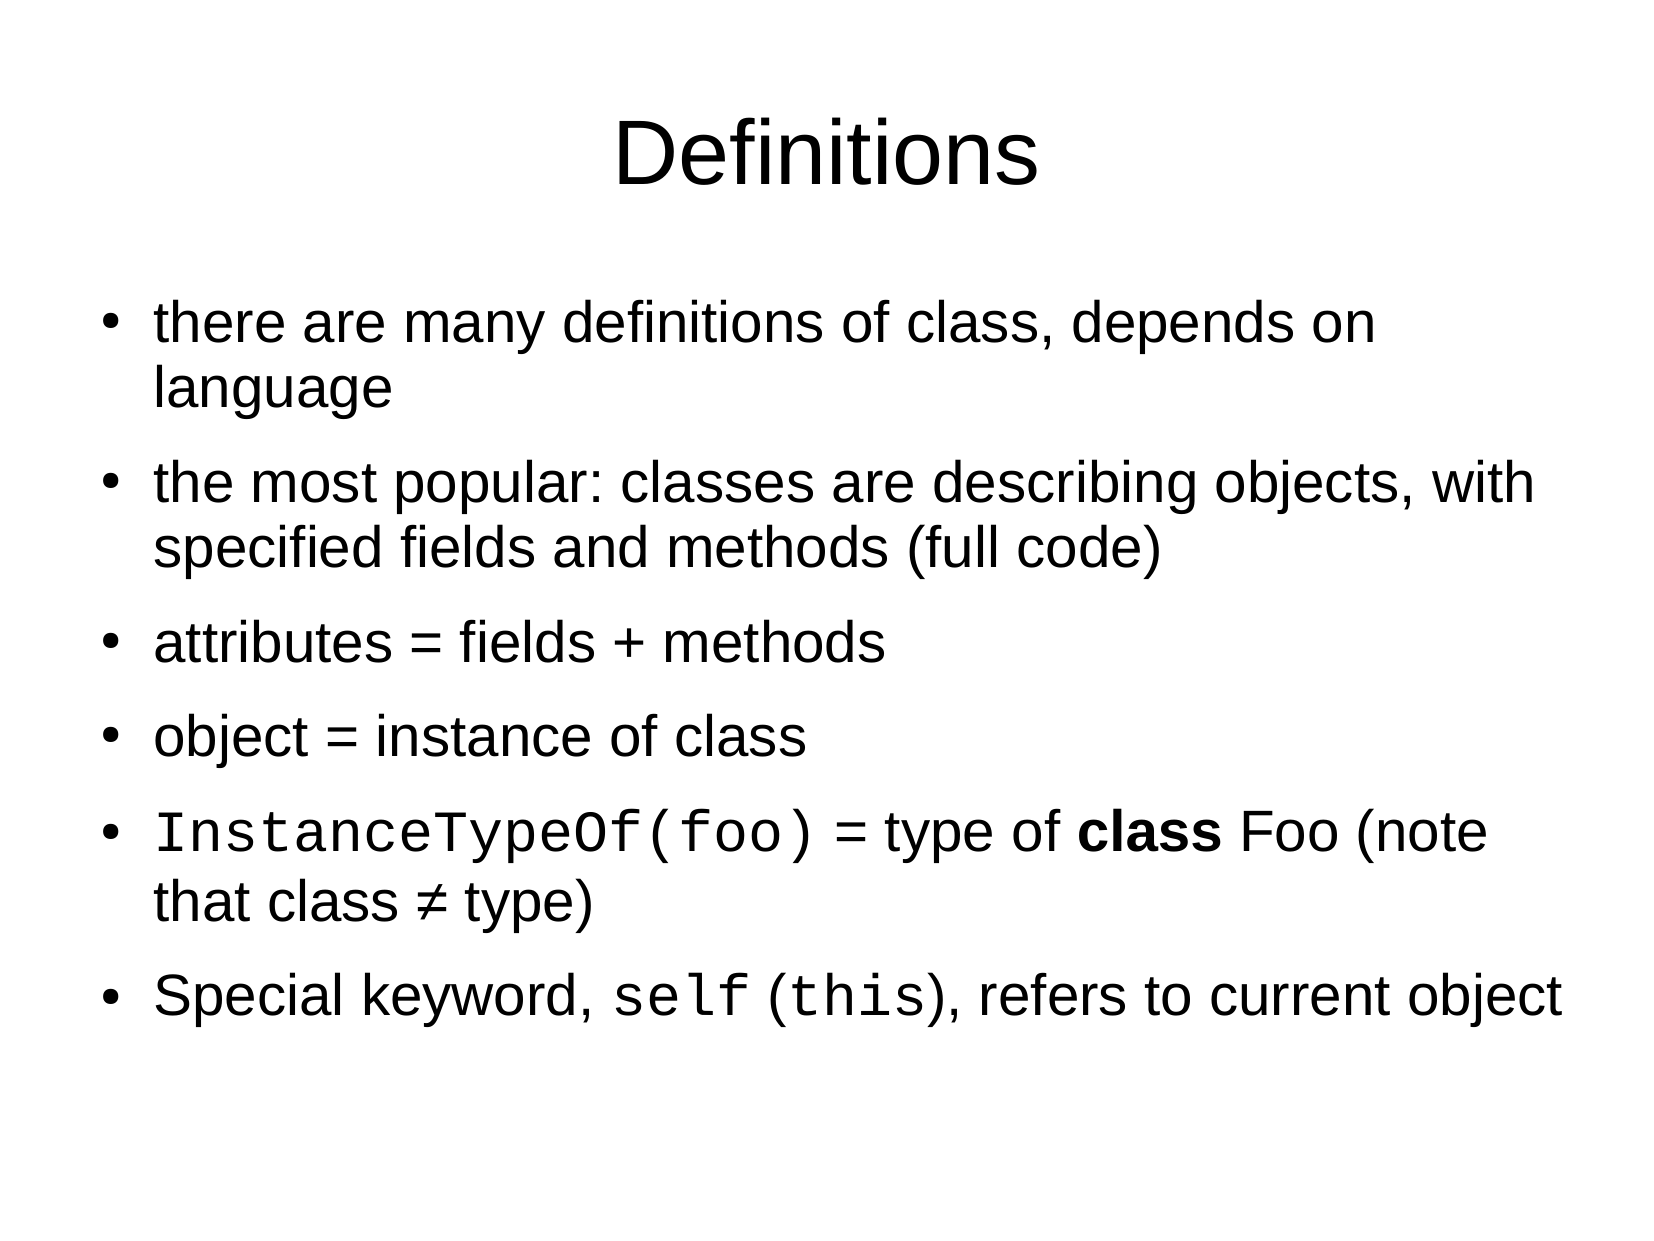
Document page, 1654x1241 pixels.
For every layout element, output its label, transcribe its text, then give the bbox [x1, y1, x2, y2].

list there are many definitions of class, depends on language the most popular: classes are describing objects, with specified fields and methods (full code) attributes = fields + methods object = instance of class InstanceTypeOf(foo) = type of class Foo (note that class ≠ type) Special keyword, self (this), refers to current object [82, 290, 1571, 1134]
title Definitions [82, 49, 1571, 257]
